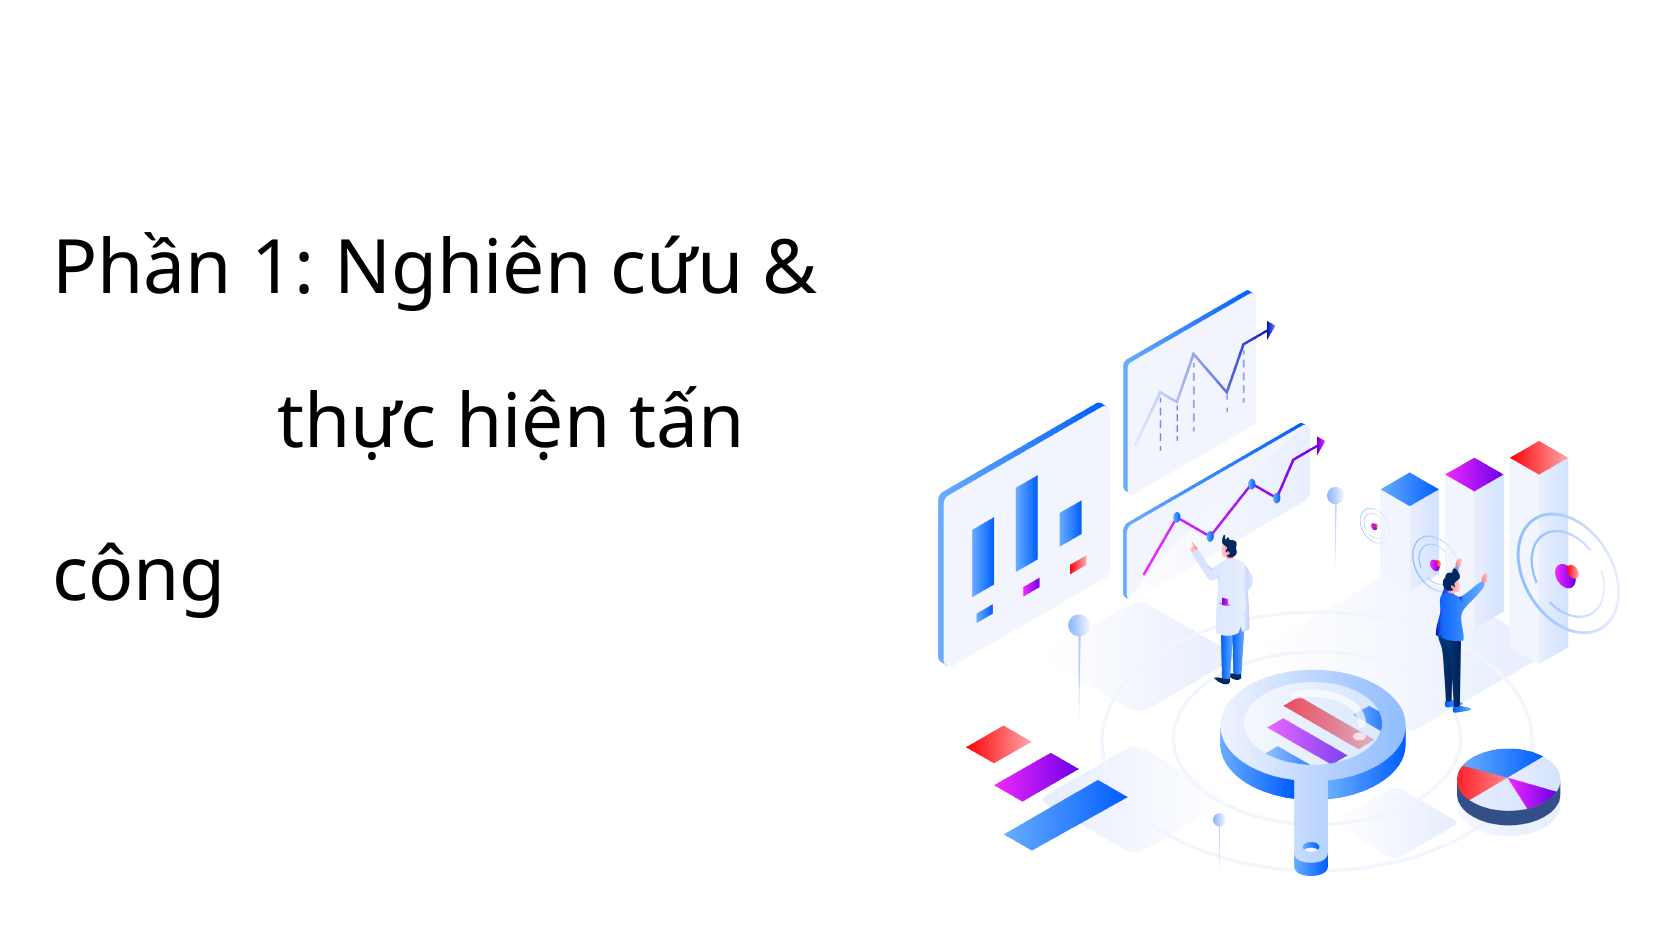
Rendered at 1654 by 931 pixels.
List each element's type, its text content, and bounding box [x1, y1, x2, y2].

picture [907, 212, 1651, 931]
title Phần 1: Nghiên cứu & thực hiện tấn công [52, 279, 914, 505]
